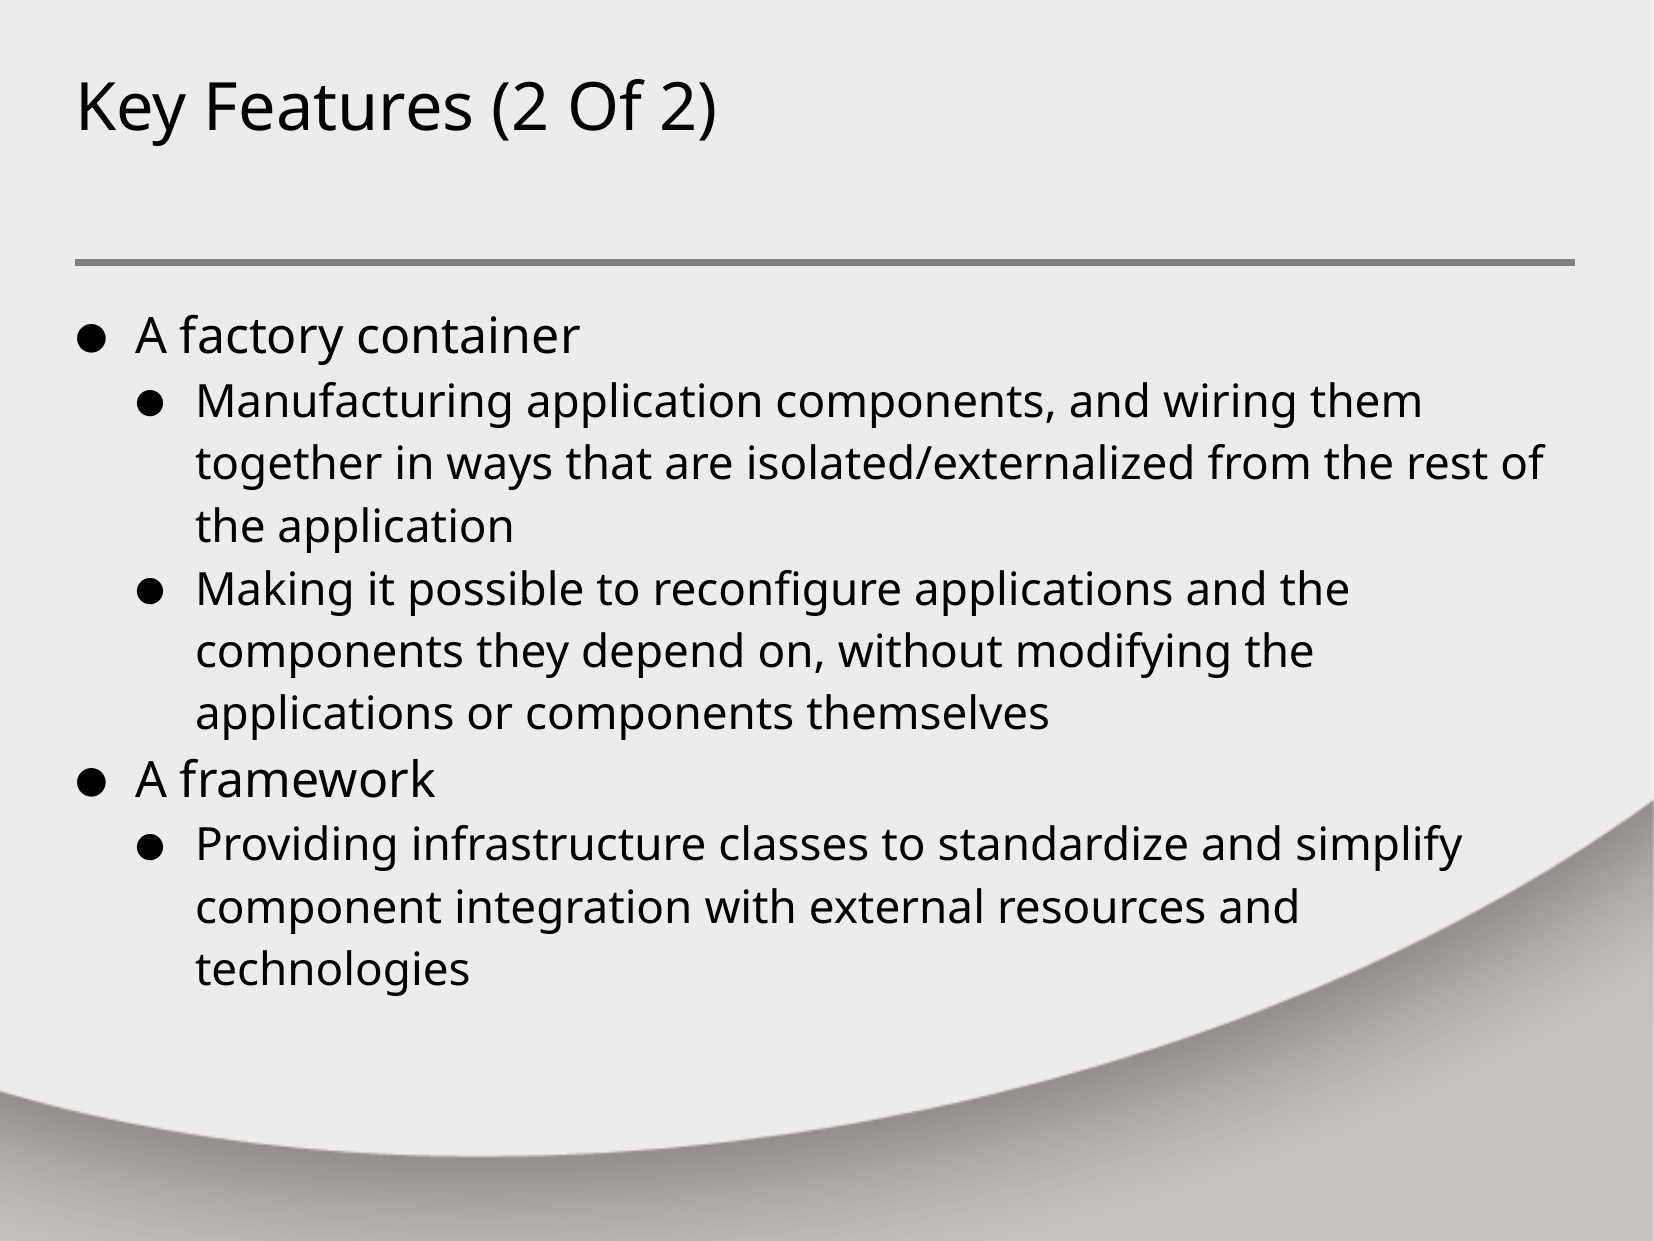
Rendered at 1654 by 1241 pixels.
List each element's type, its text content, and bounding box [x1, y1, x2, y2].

list A factory container Manufacturing application components, and wiring them together in ways that are isolated/externalized from the rest of the application Making it possible to reconfigure applications and the components they depend on, without modifying the applications or components themselves A framework Providing infrastructure classes to standardize and simplify component integration with external resources and technologies [75, 300, 1576, 1163]
title Key Features (2 Of 2) [75, 75, 1576, 226]
picture [0, 0, 1654, 1241]
